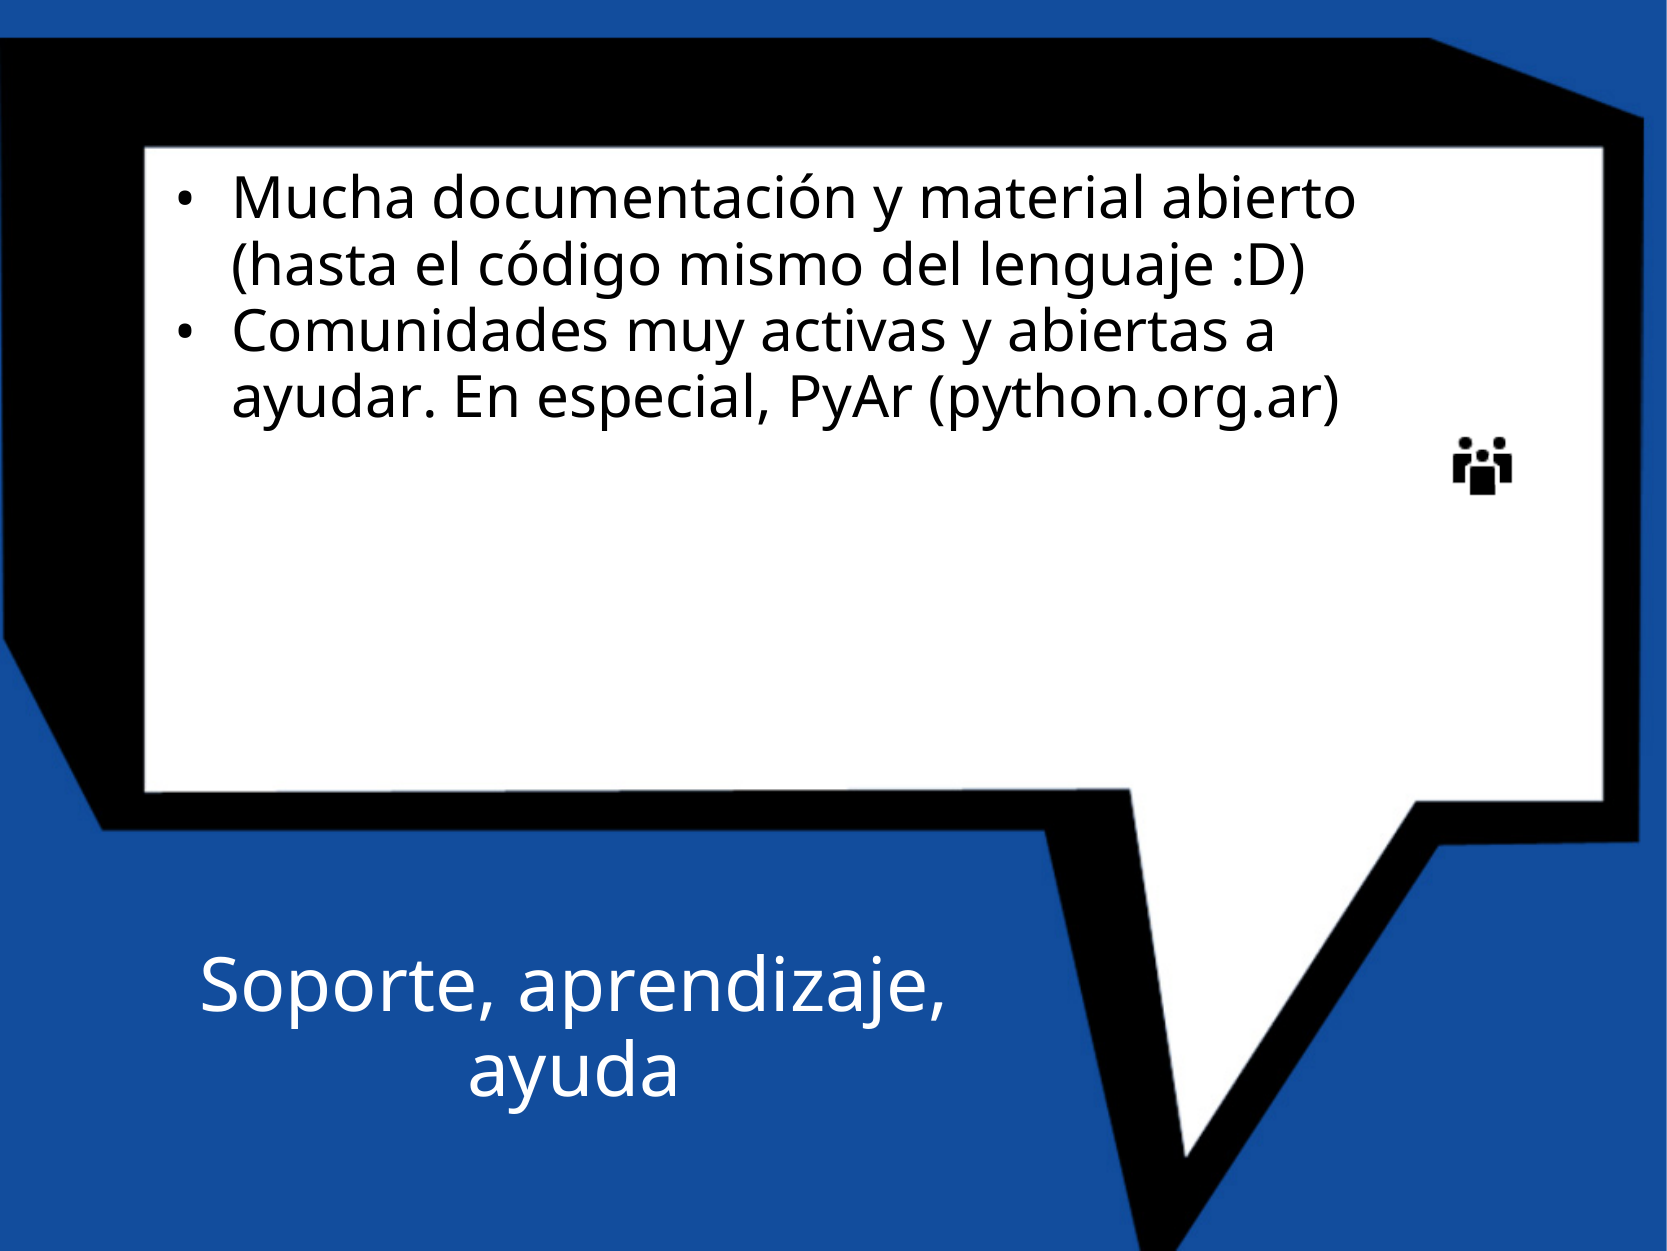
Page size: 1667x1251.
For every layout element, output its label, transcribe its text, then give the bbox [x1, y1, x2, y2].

title Soporte, aprendizaje, ayuda [90, 835, 1059, 1222]
picture [0, 0, 1667, 1251]
subtitle Mucha documentación y material abierto (hasta el código mismo del lenguaje :D) Comunidades muy activas y abiertas a ayudar. En especial, PyAr (python.org.ar) [156, 165, 1385, 757]
